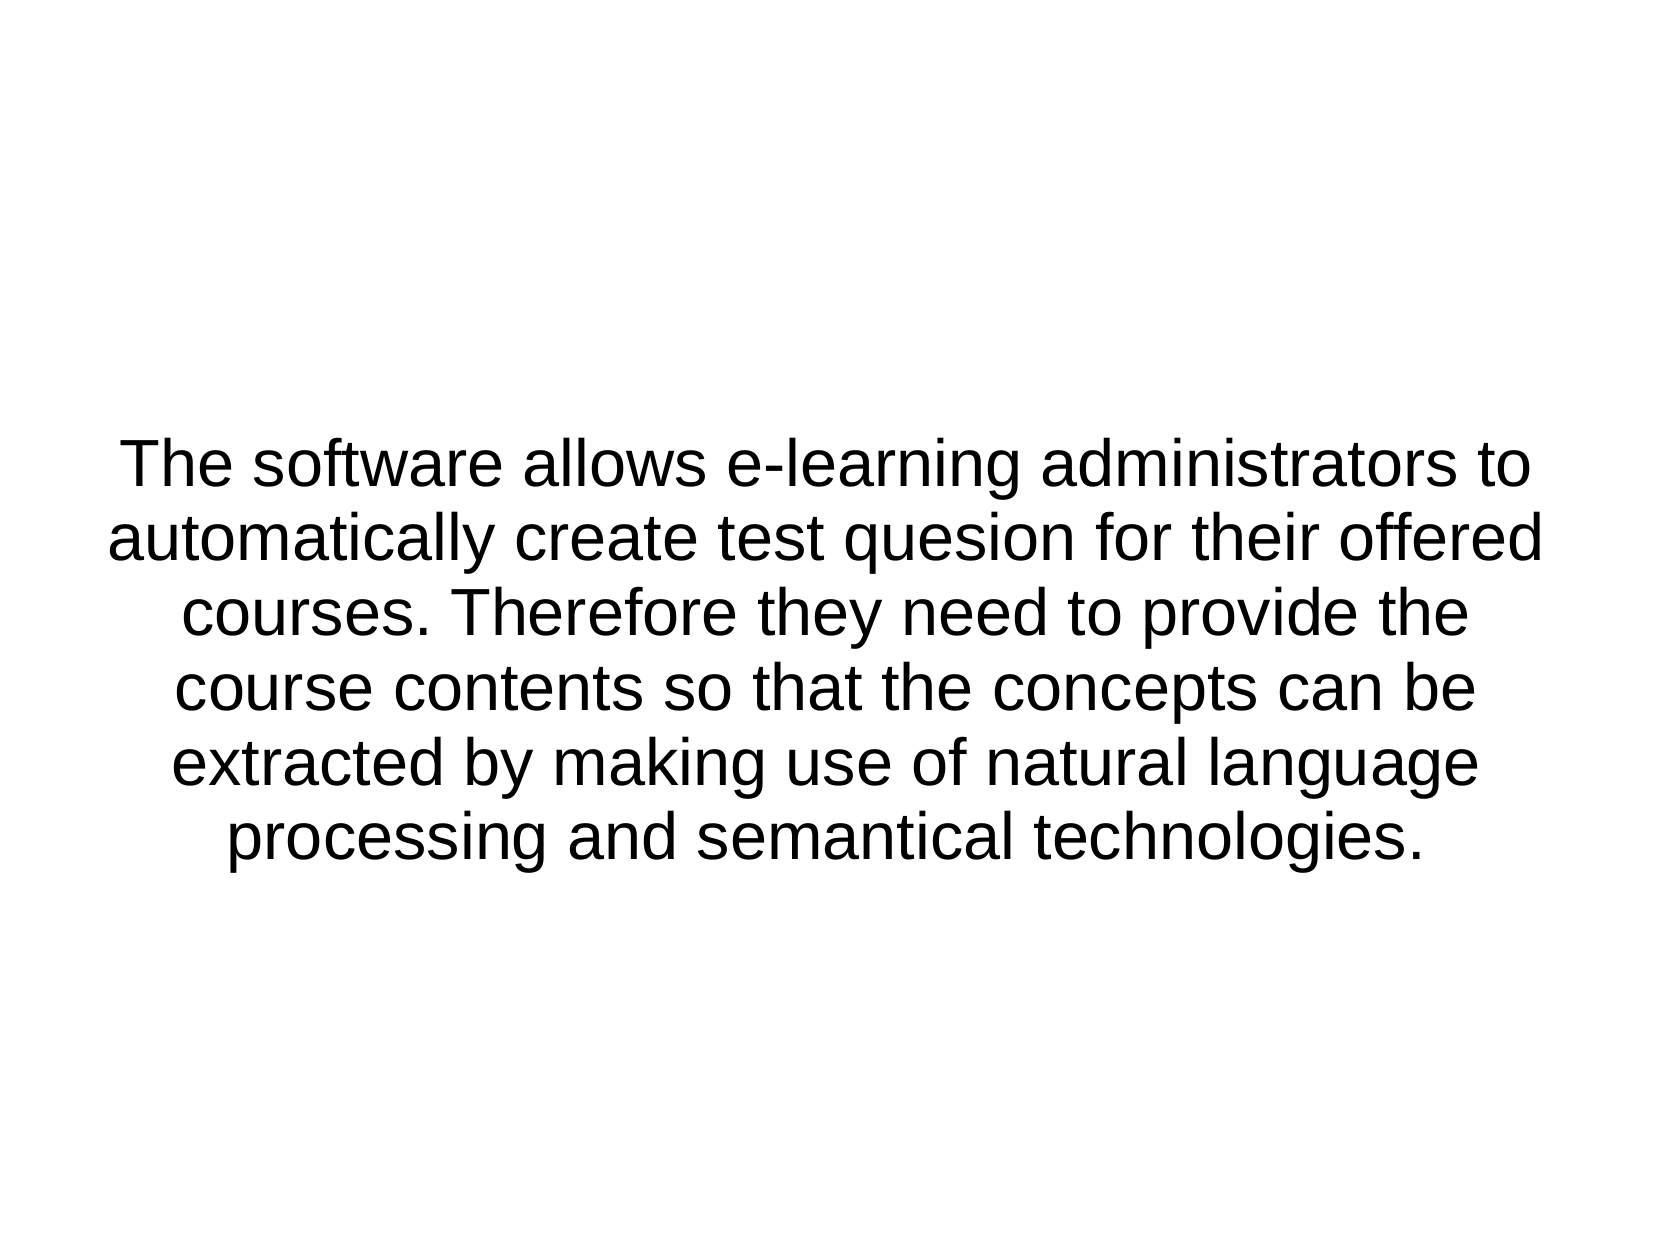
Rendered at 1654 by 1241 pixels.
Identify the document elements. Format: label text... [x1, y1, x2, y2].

subtitle The software allows e-learning administrators to automatically create test quesion for their offered courses. Therefore they need to provide the course contents so that the concepts can be extracted by making use of natural language processing and semantical technologies. [82, 290, 1571, 1010]
